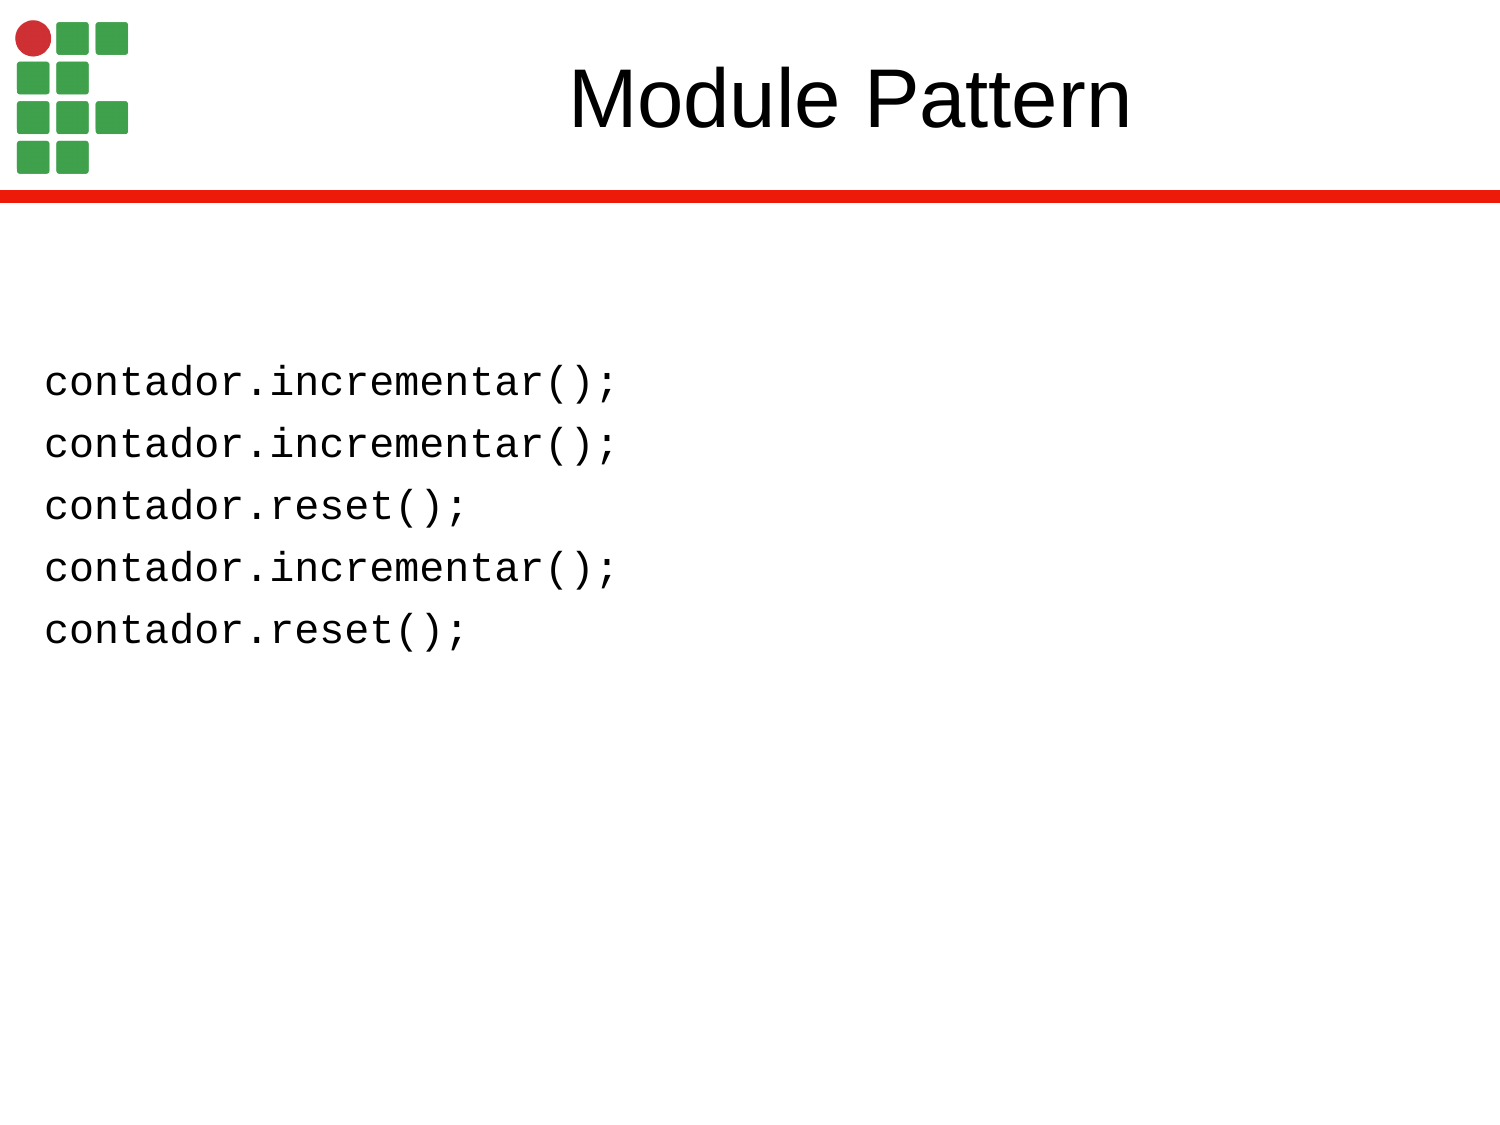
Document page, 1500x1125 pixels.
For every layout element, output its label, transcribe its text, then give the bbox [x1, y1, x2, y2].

title Module Pattern [230, 0, 1471, 202]
picture [14, 16, 130, 178]
list contador.incrementar(); contador.incrementar(); contador.reset(); contador.incrementar(); contador.reset(); [29, 207, 1471, 1087]
